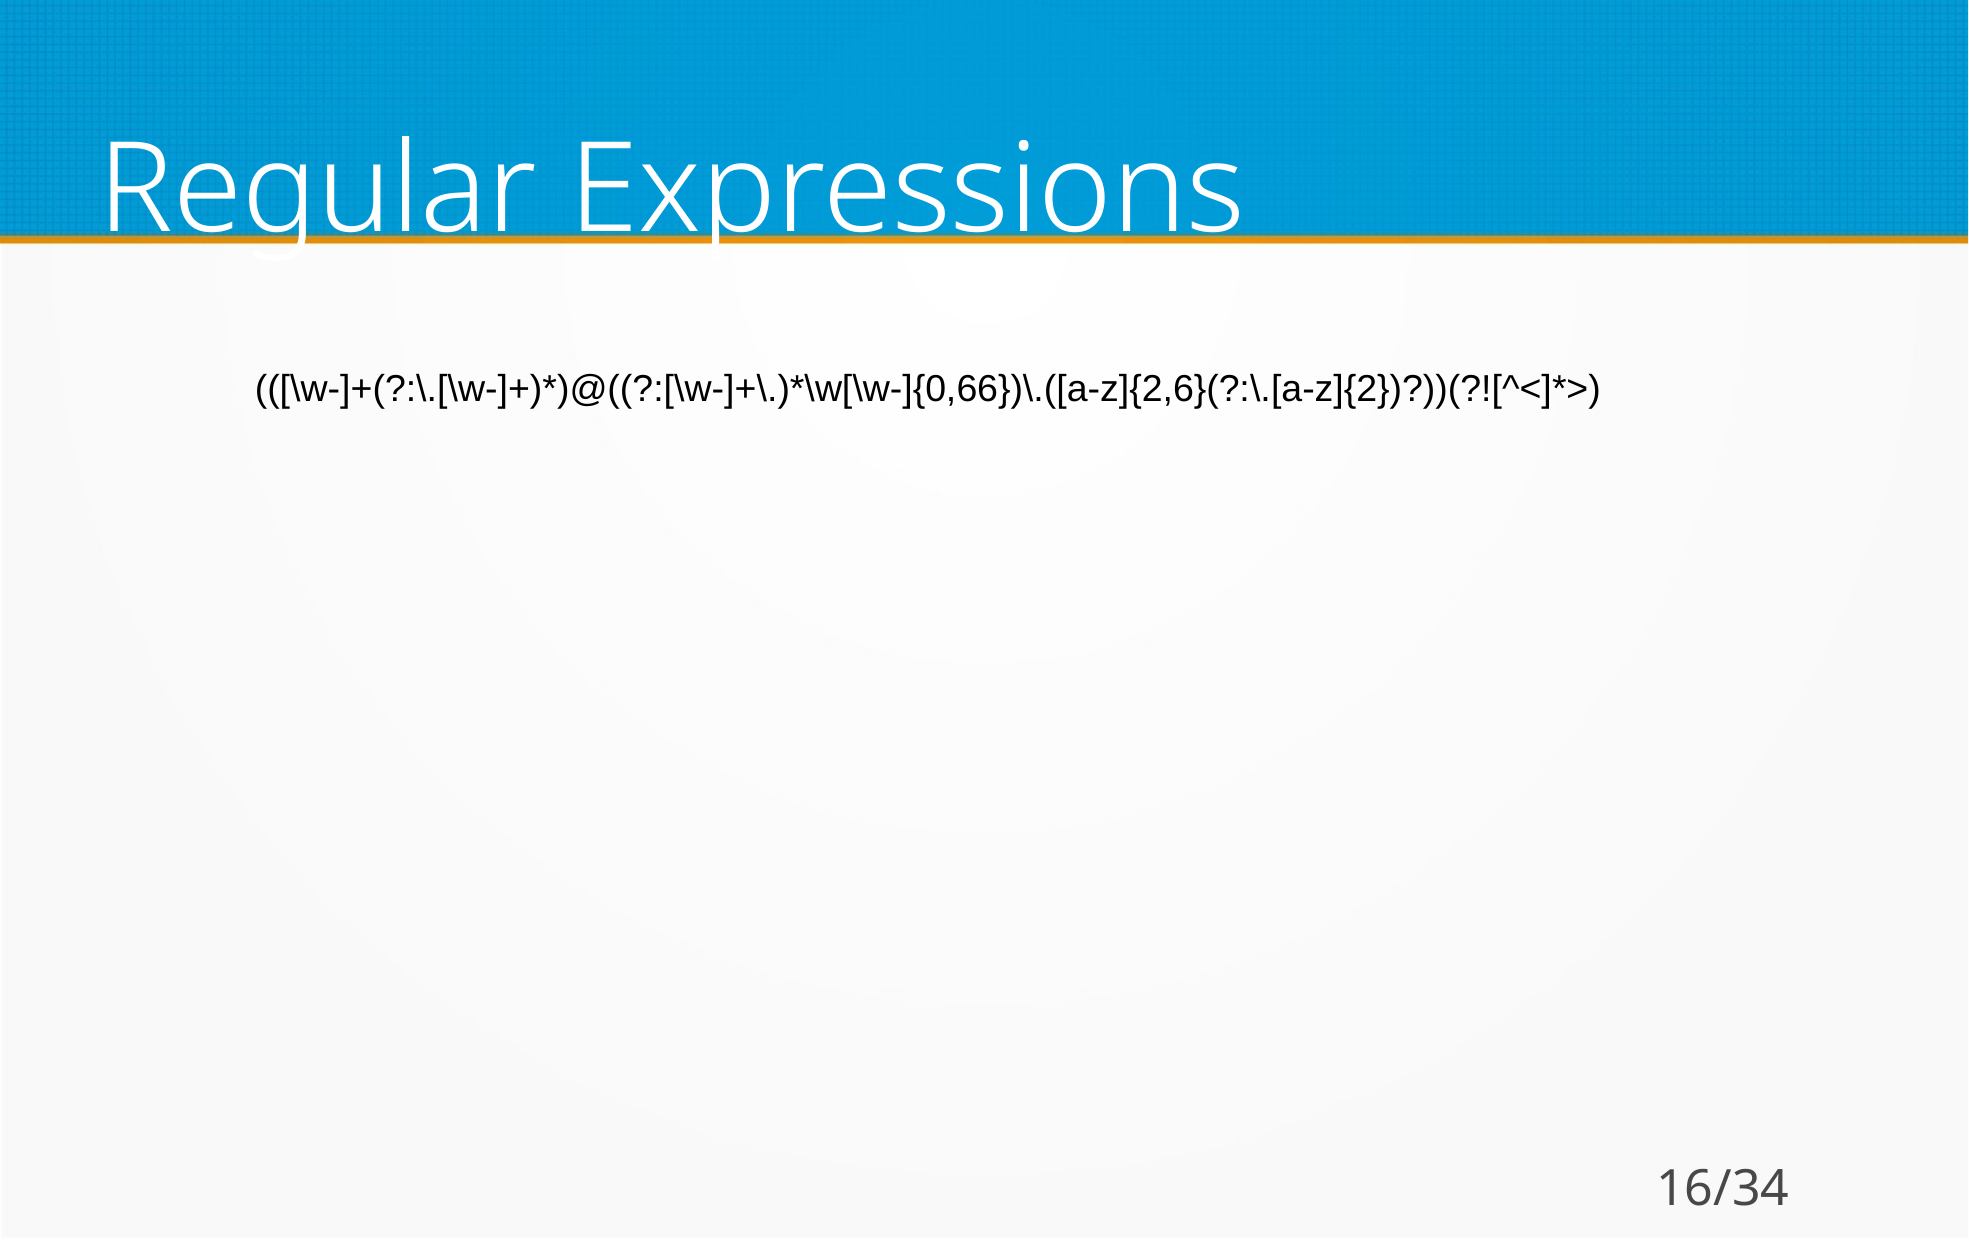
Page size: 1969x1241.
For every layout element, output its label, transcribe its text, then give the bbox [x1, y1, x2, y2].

text_box (([\w-]+(?:\.[\w-]+)*)@((?:[\w-]+\.)*\w[\w-]{0,66})\.([a-z]{2,6}(?:\.[a-z]{2})?))(?![^<]*>) [240, 360, 1771, 459]
picture [0, 233, 1969, 1241]
title Regular Expressions [98, 49, 1870, 257]
